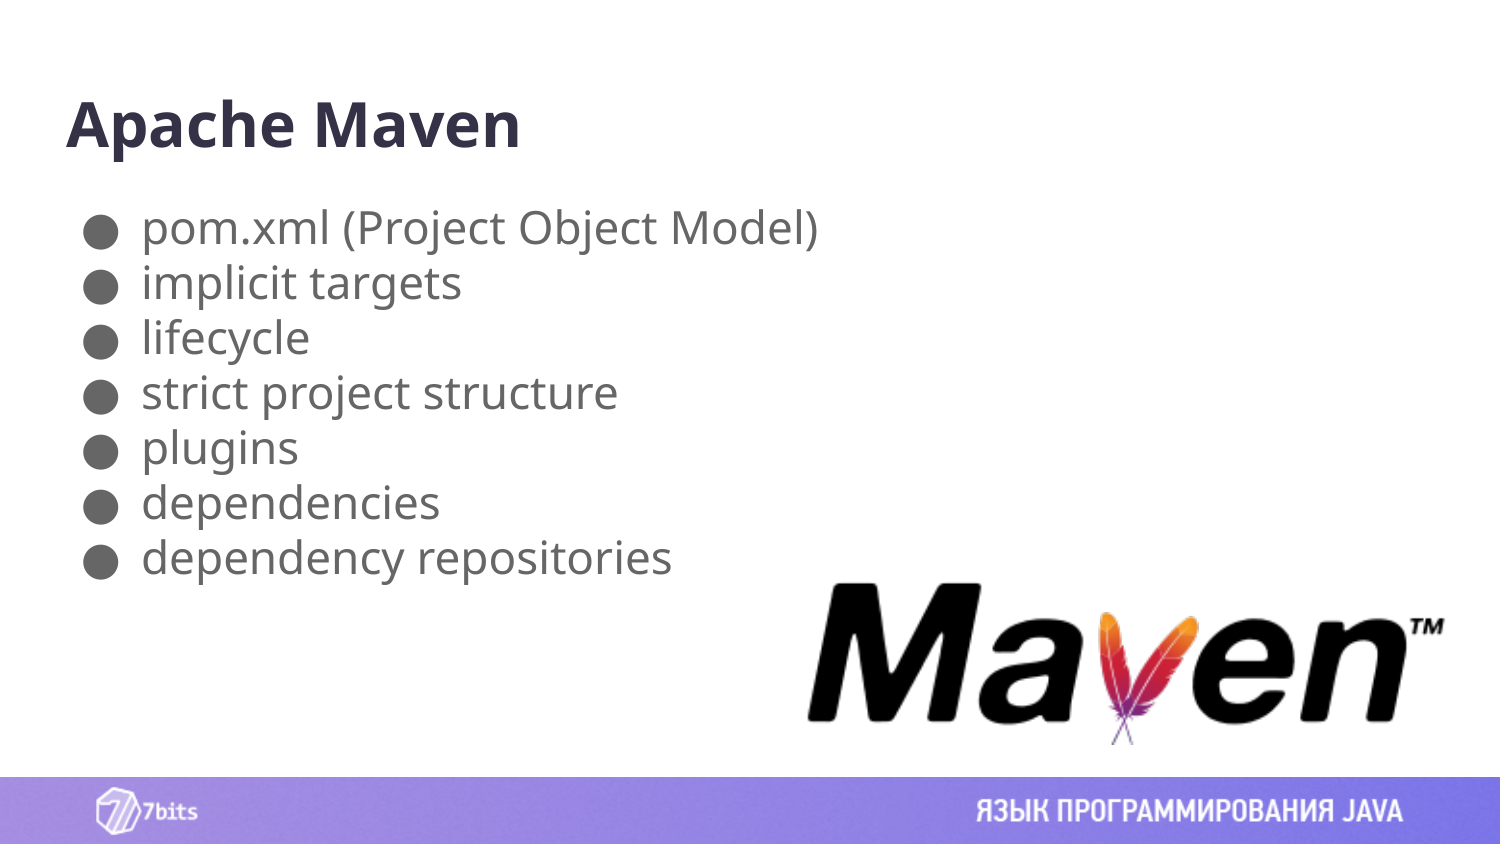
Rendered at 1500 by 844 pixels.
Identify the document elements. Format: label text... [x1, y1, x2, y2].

picture [0, 777, 1500, 844]
list pom.xml (Project Object Model) implicit targets lifecycle strict project structure plugins dependencies dependency repositories [51, 184, 1449, 745]
picture [795, 578, 1449, 745]
title Apache Maven [51, 69, 1449, 164]
